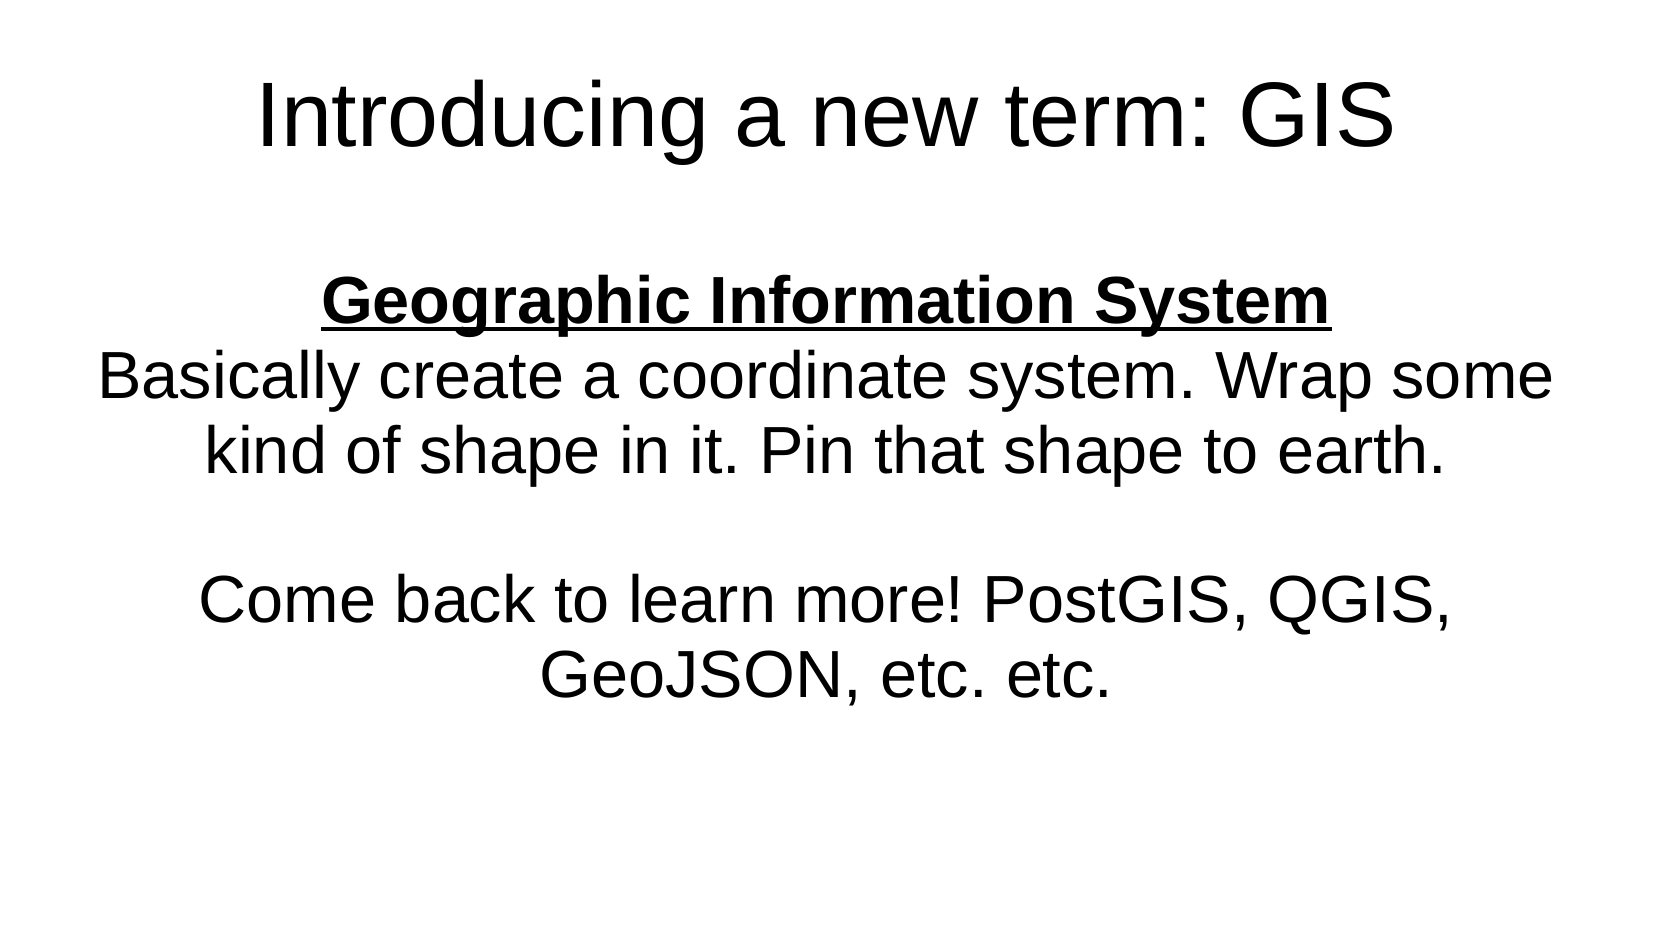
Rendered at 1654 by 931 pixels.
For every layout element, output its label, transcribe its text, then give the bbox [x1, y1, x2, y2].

subtitle Geographic Information System Basically create a coordinate system. Wrap some kind of shape in it. Pin that shape to earth. Come back to learn more! PostGIS, QGIS, GeoJSON, etc. etc. [82, 217, 1571, 758]
title Introducing a new term: GIS [82, 37, 1571, 193]
